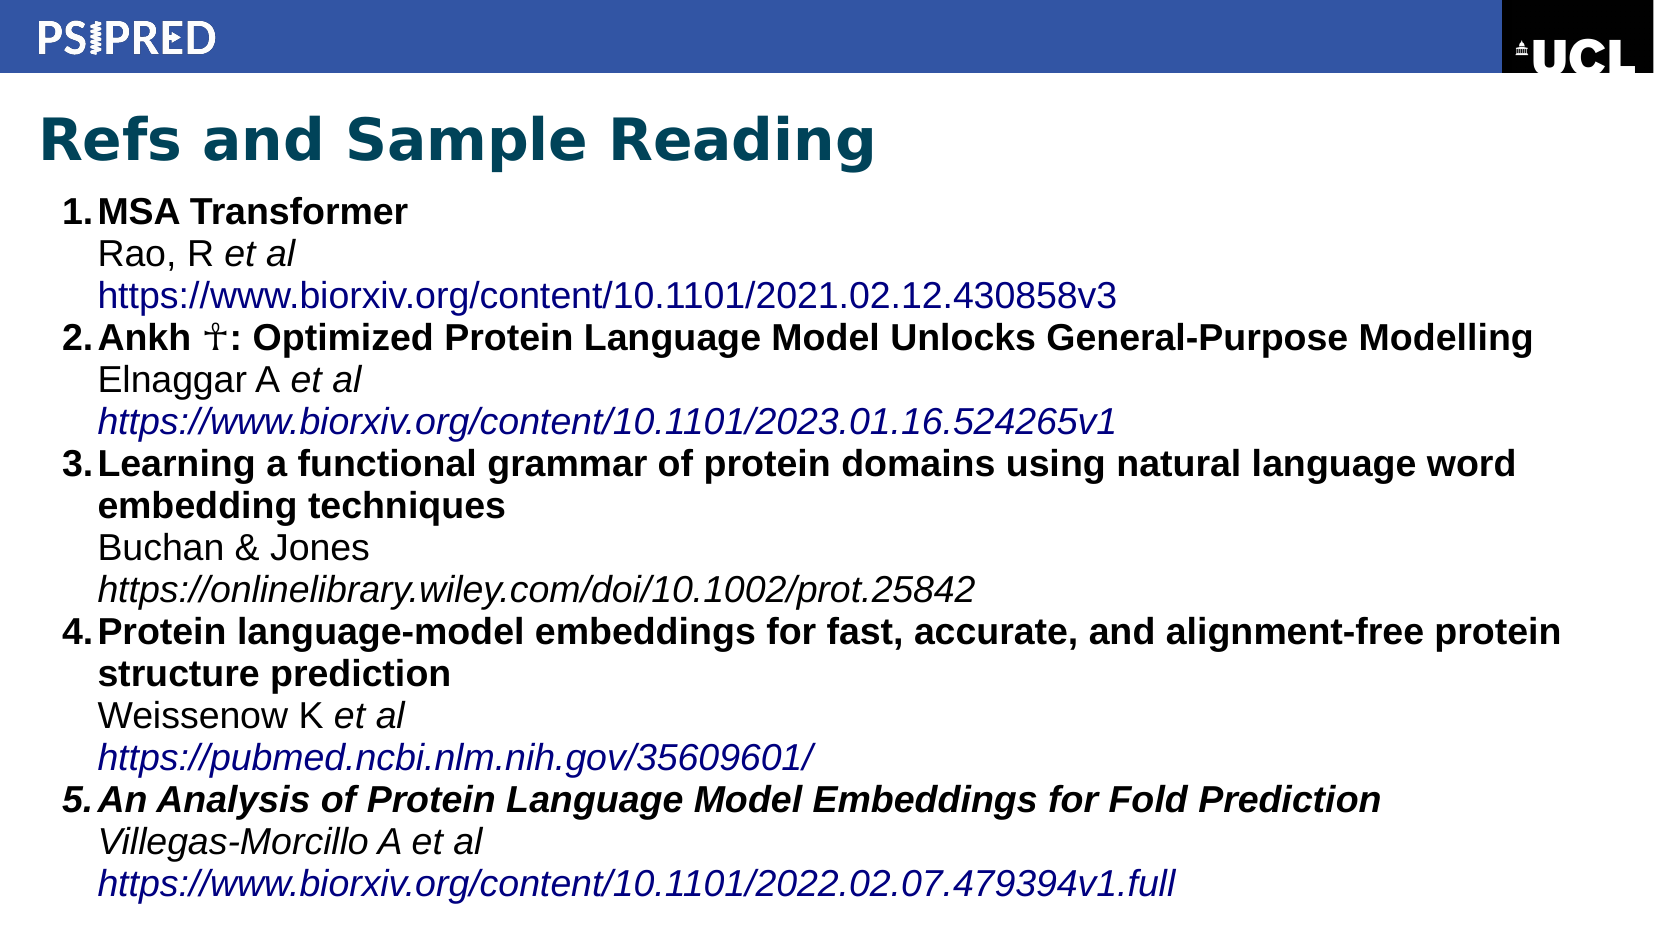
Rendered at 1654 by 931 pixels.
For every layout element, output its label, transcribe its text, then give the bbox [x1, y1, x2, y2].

picture [1502, 0, 1654, 73]
title Refs and Sample Reading [23, 94, 1619, 281]
text_box MSA Transformer Rao, R et al https://www.biorxiv.org/content/10.1101/2021.02.12.430858v3 Ankh ☥: Optimized Protein Language Model Unlocks General-Purpose Modelling Elnaggar A et al https://www.biorxiv.org/content/10.1101/2023.01.16.524265v1 Learning a functional grammar of protein domains using natural language word embedding techniques Buchan & Jones https://onlinelibrary.wiley.com/doi/10.1002/prot.25842 Protein language-model embeddings for fast, accurate, and alignment-free protein structure prediction Weissenow K et al https://pubmed.ncbi.nlm.nih.gov/35609601/ An Analysis of Protein Language Model Embeddings for Fold Prediction Villegas-Morcillo A et al https://www.biorxiv.org/content/10.1101/2022.02.07.479394v1.full [47, 183, 1595, 931]
picture [30, 14, 224, 61]
